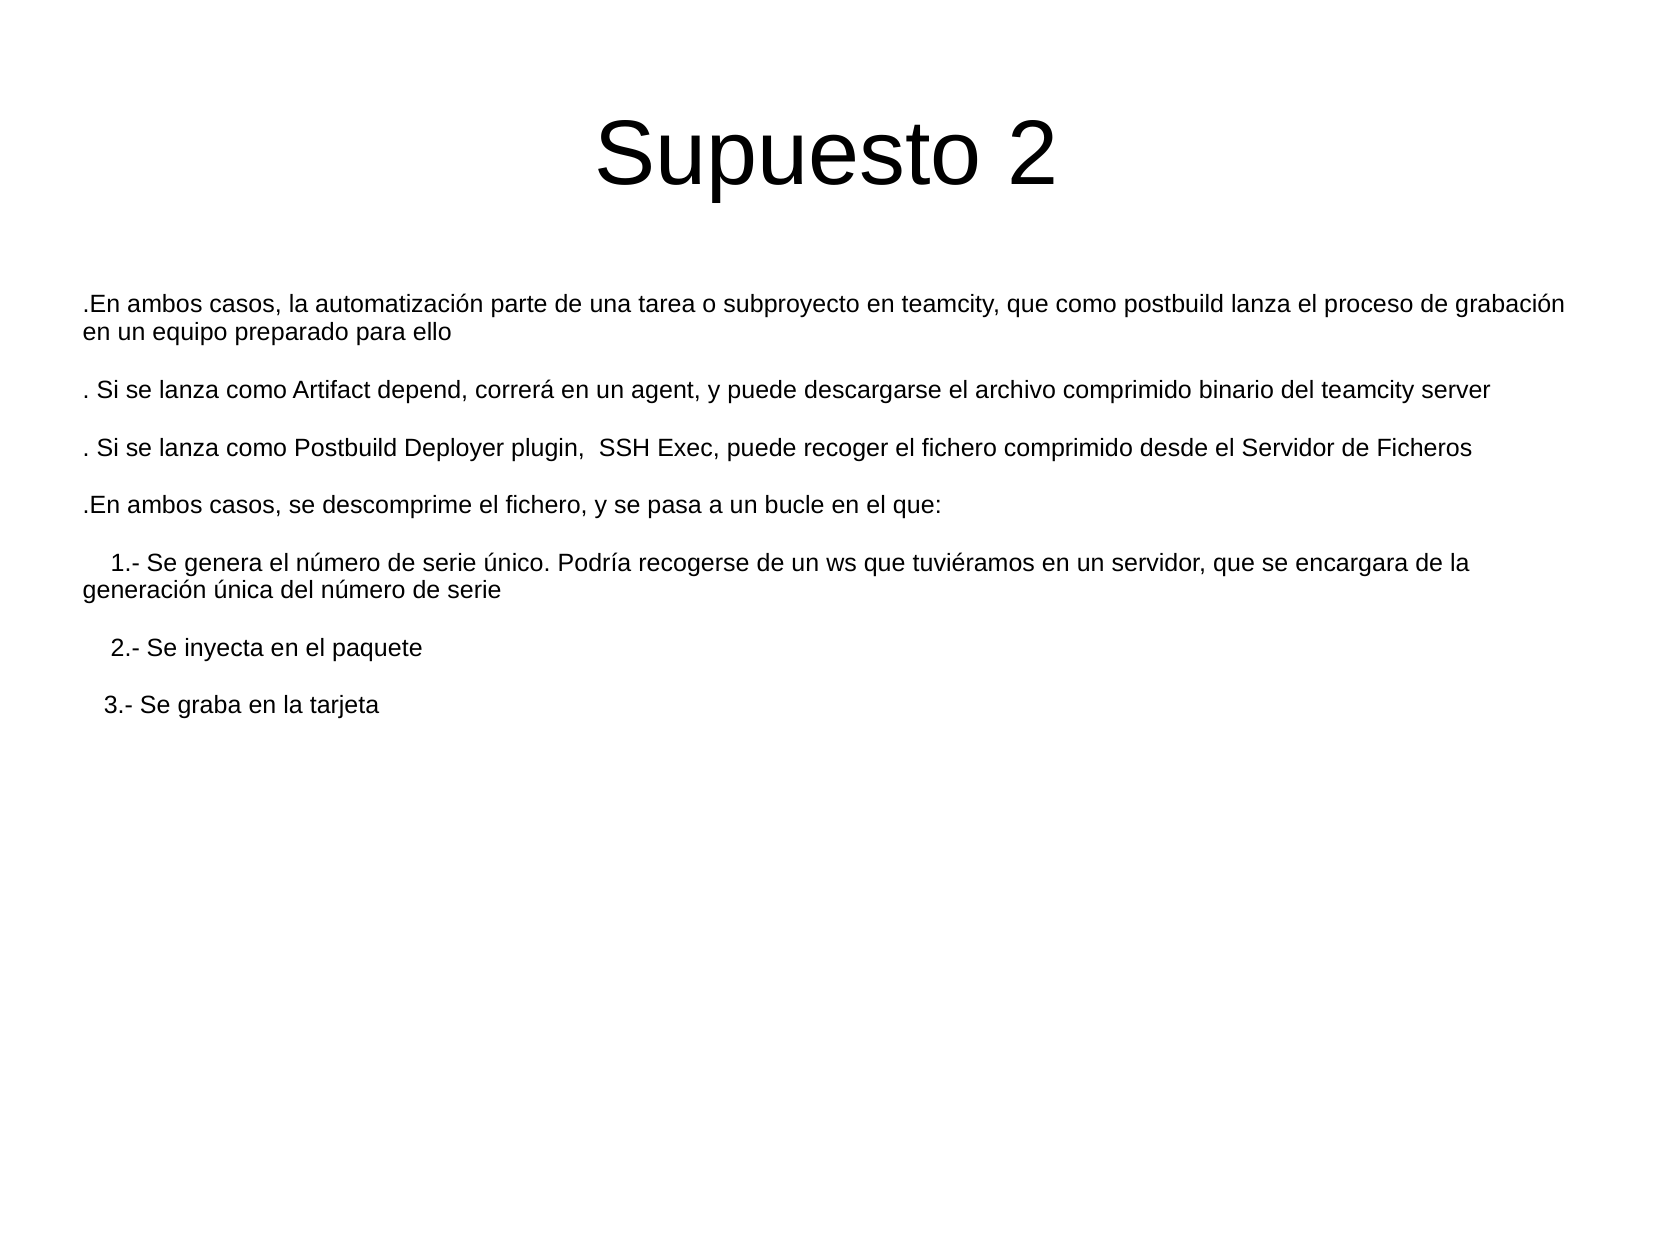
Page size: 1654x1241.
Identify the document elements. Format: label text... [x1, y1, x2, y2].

title Supuesto 2 [82, 49, 1571, 257]
list .En ambos casos, la automatización parte de una tarea o subproyecto en teamcity, que como postbuild lanza el proceso de grabación en un equipo preparado para ello . Si se lanza como Artifact depend, correrá en un agent, y puede descargarse el archivo comprimido binario del teamcity server . Si se lanza como Postbuild Deployer plugin, SSH Exec, puede recoger el fichero comprimido desde el Servidor de Ficheros .En ambos casos, se descomprime el fichero, y se pasa a un bucle en el que: 1.- Se genera el número de serie único. Podría recogerse de un ws que tuviéramos en un servidor, que se encargara de la generación única del número de serie 2.- Se inyecta en el paquete 3.- Se graba en la tarjeta [82, 290, 1571, 1010]
